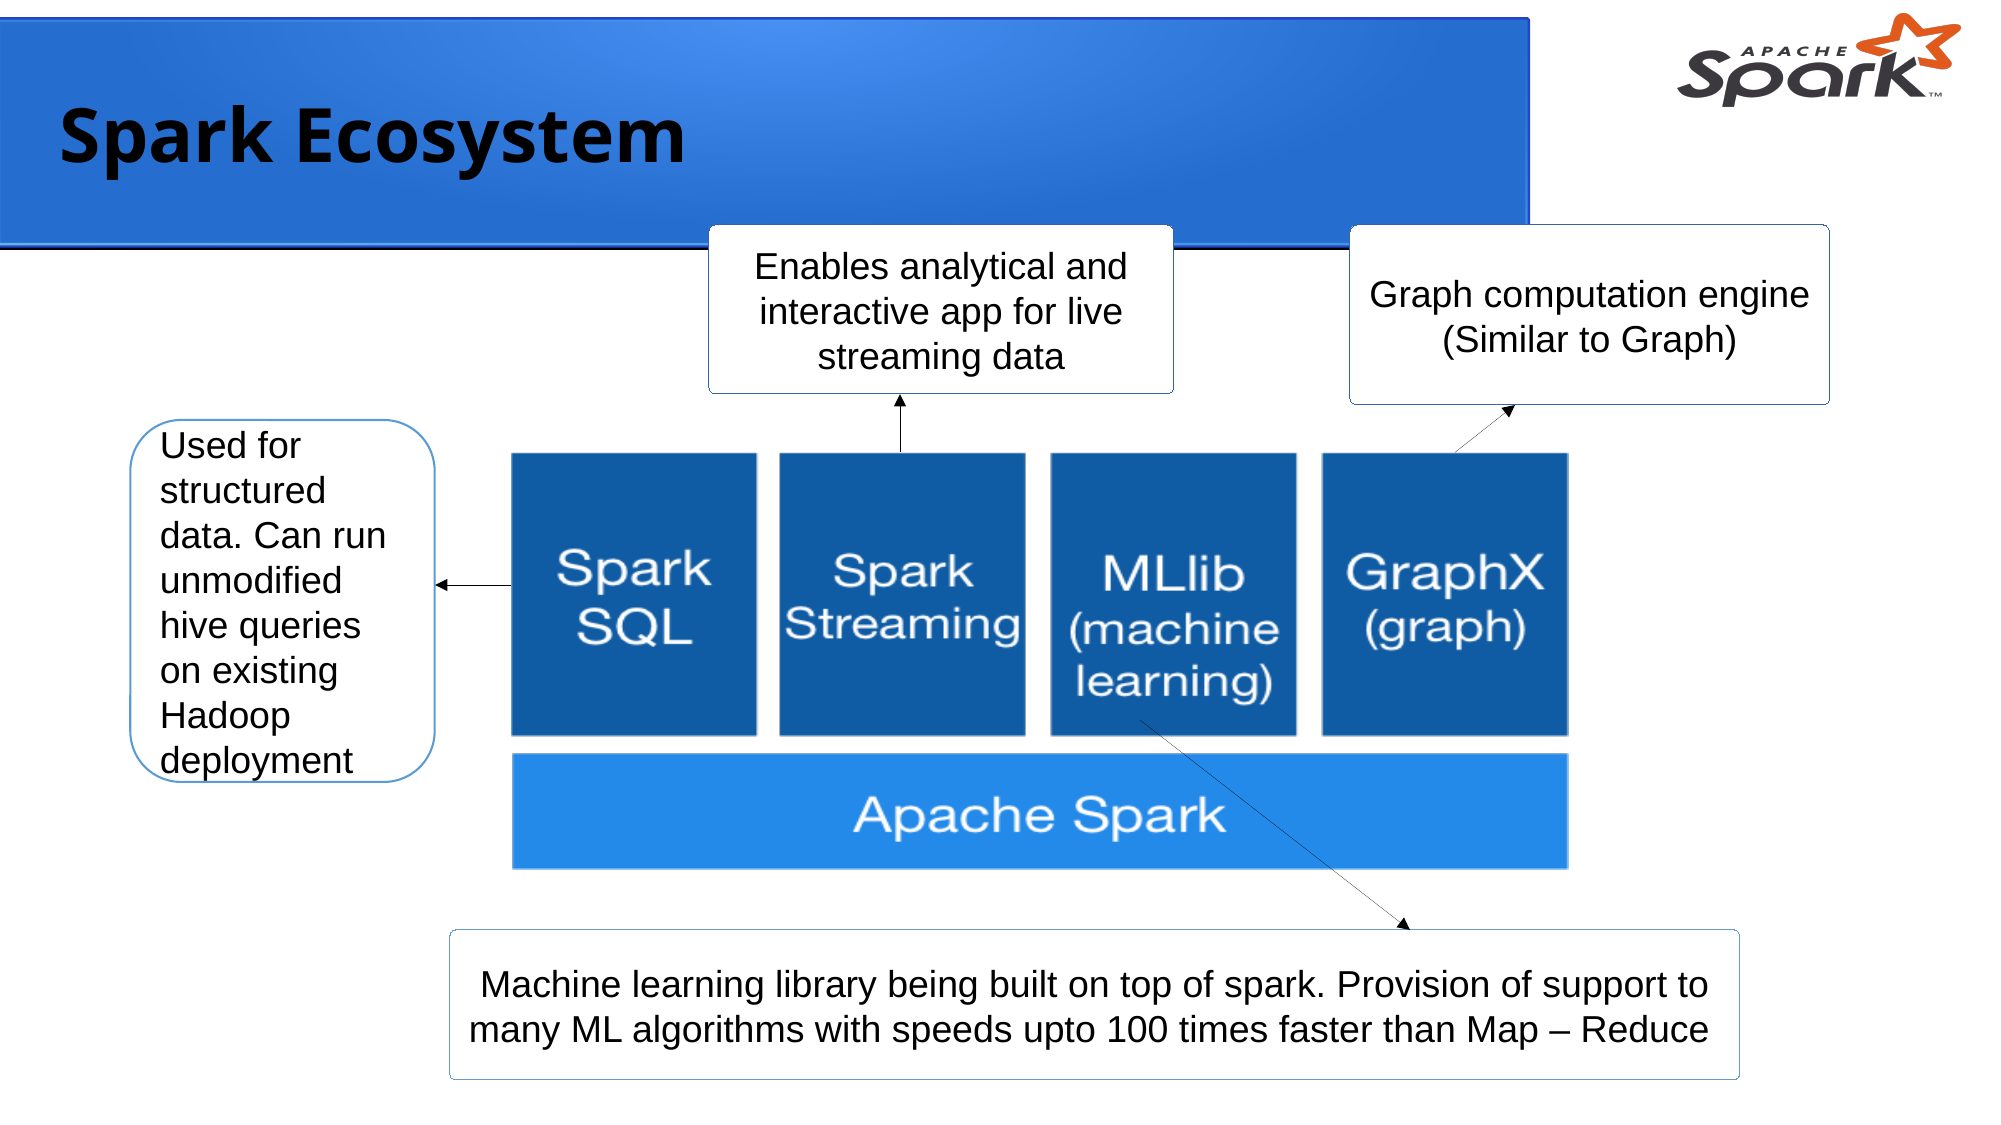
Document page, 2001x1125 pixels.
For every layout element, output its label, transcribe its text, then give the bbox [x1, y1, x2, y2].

picture [511, 452, 1569, 870]
text_box Used for structured data. Can run unmodified hive queries on existing Hadoop deployment [130, 419, 435, 782]
text_box Graph computation engine (Similar to Graph) [1349, 224, 1830, 405]
text_box Machine learning library being built on top of spark. Provision of support to many ML algorithms with speeds upto 100 times faster than Map – Reduce [449, 929, 1740, 1080]
text_box Enables analytical and interactive app for live streaming data [708, 224, 1174, 394]
text_box Spark Ecosystem [45, 7, 1770, 225]
picture [1677, 13, 1961, 107]
